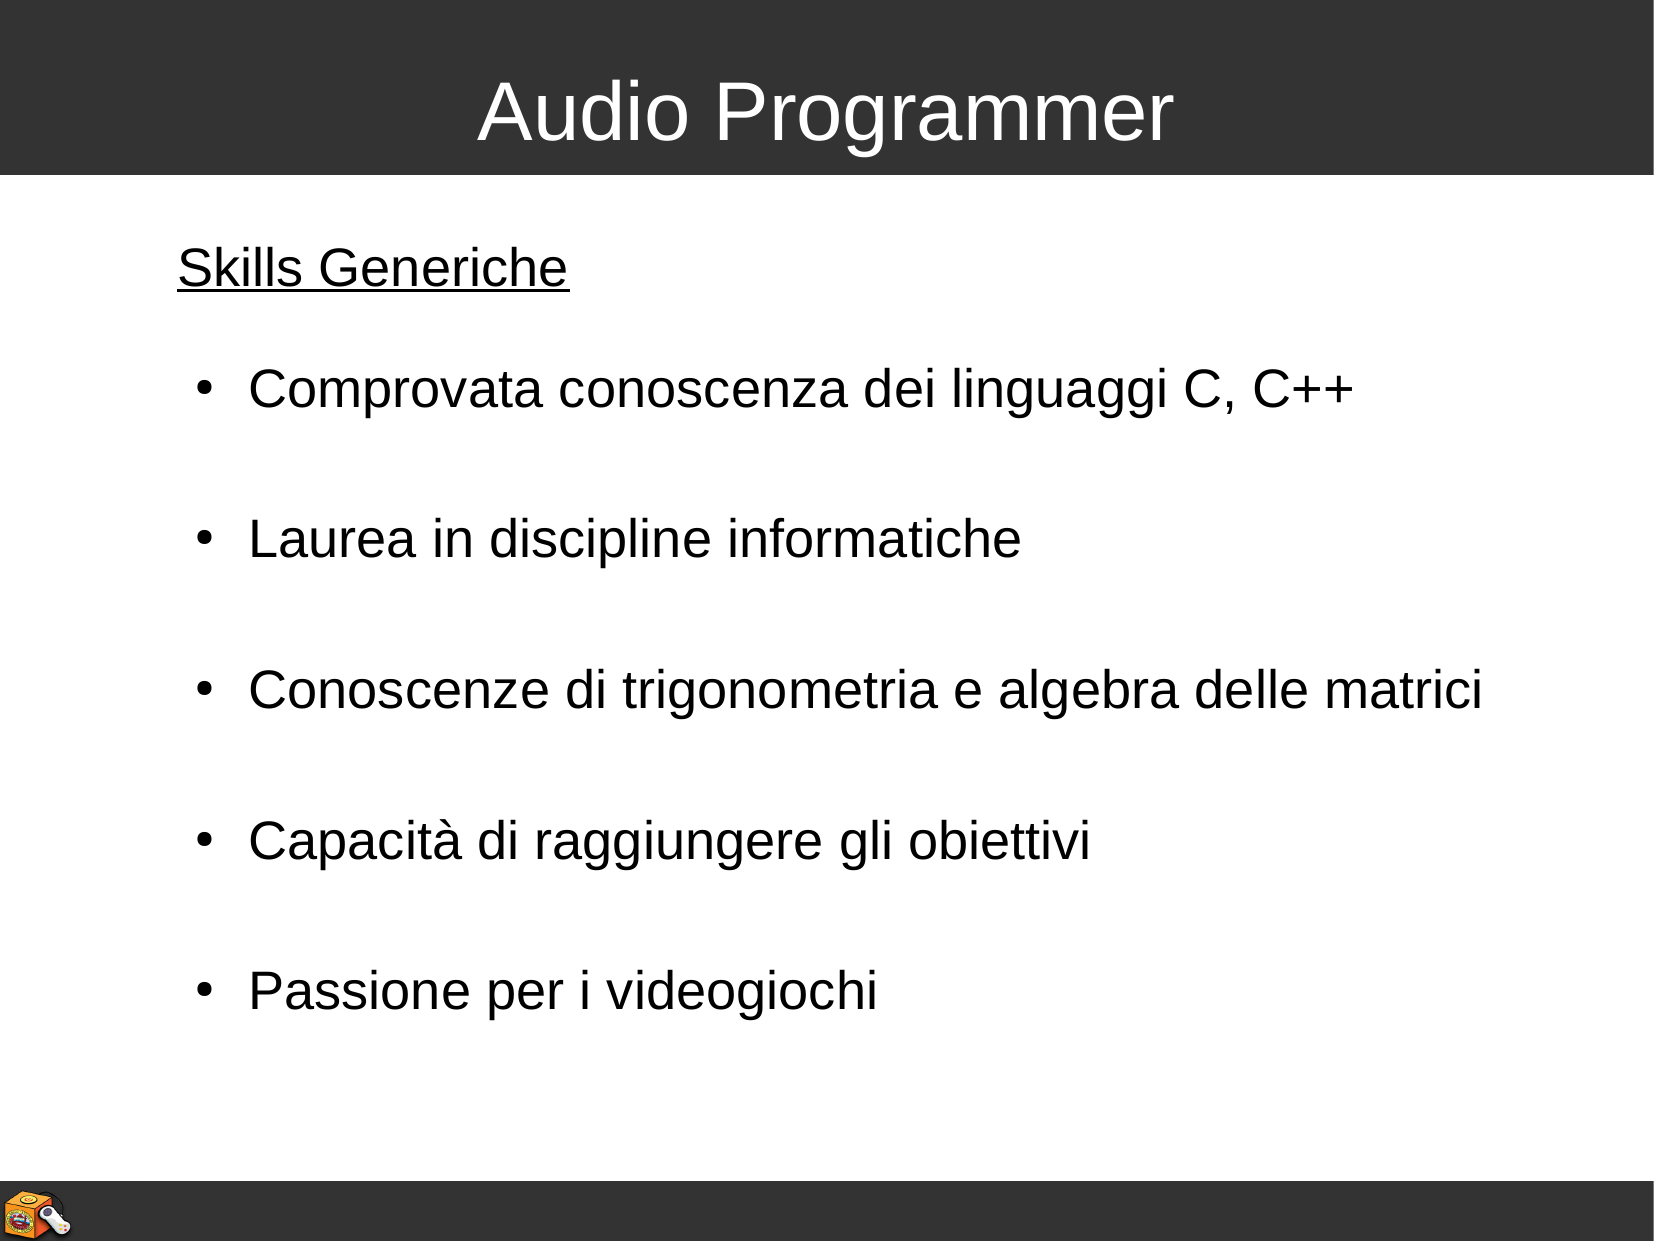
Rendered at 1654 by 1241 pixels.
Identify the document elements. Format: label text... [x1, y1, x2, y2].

picture [0, 1181, 1654, 1241]
title Audio Programmer [82, 15, 1571, 208]
picture [0, 0, 1654, 175]
subtitle Skills Generiche Comprovata conoscenza dei linguaggi C, C++ Laurea in discipline informatiche Conoscenze di trigonometria e algebra delle matrici Capacità di raggiungere gli obiettivi Passione per i videogiochi [177, 237, 1654, 1022]
